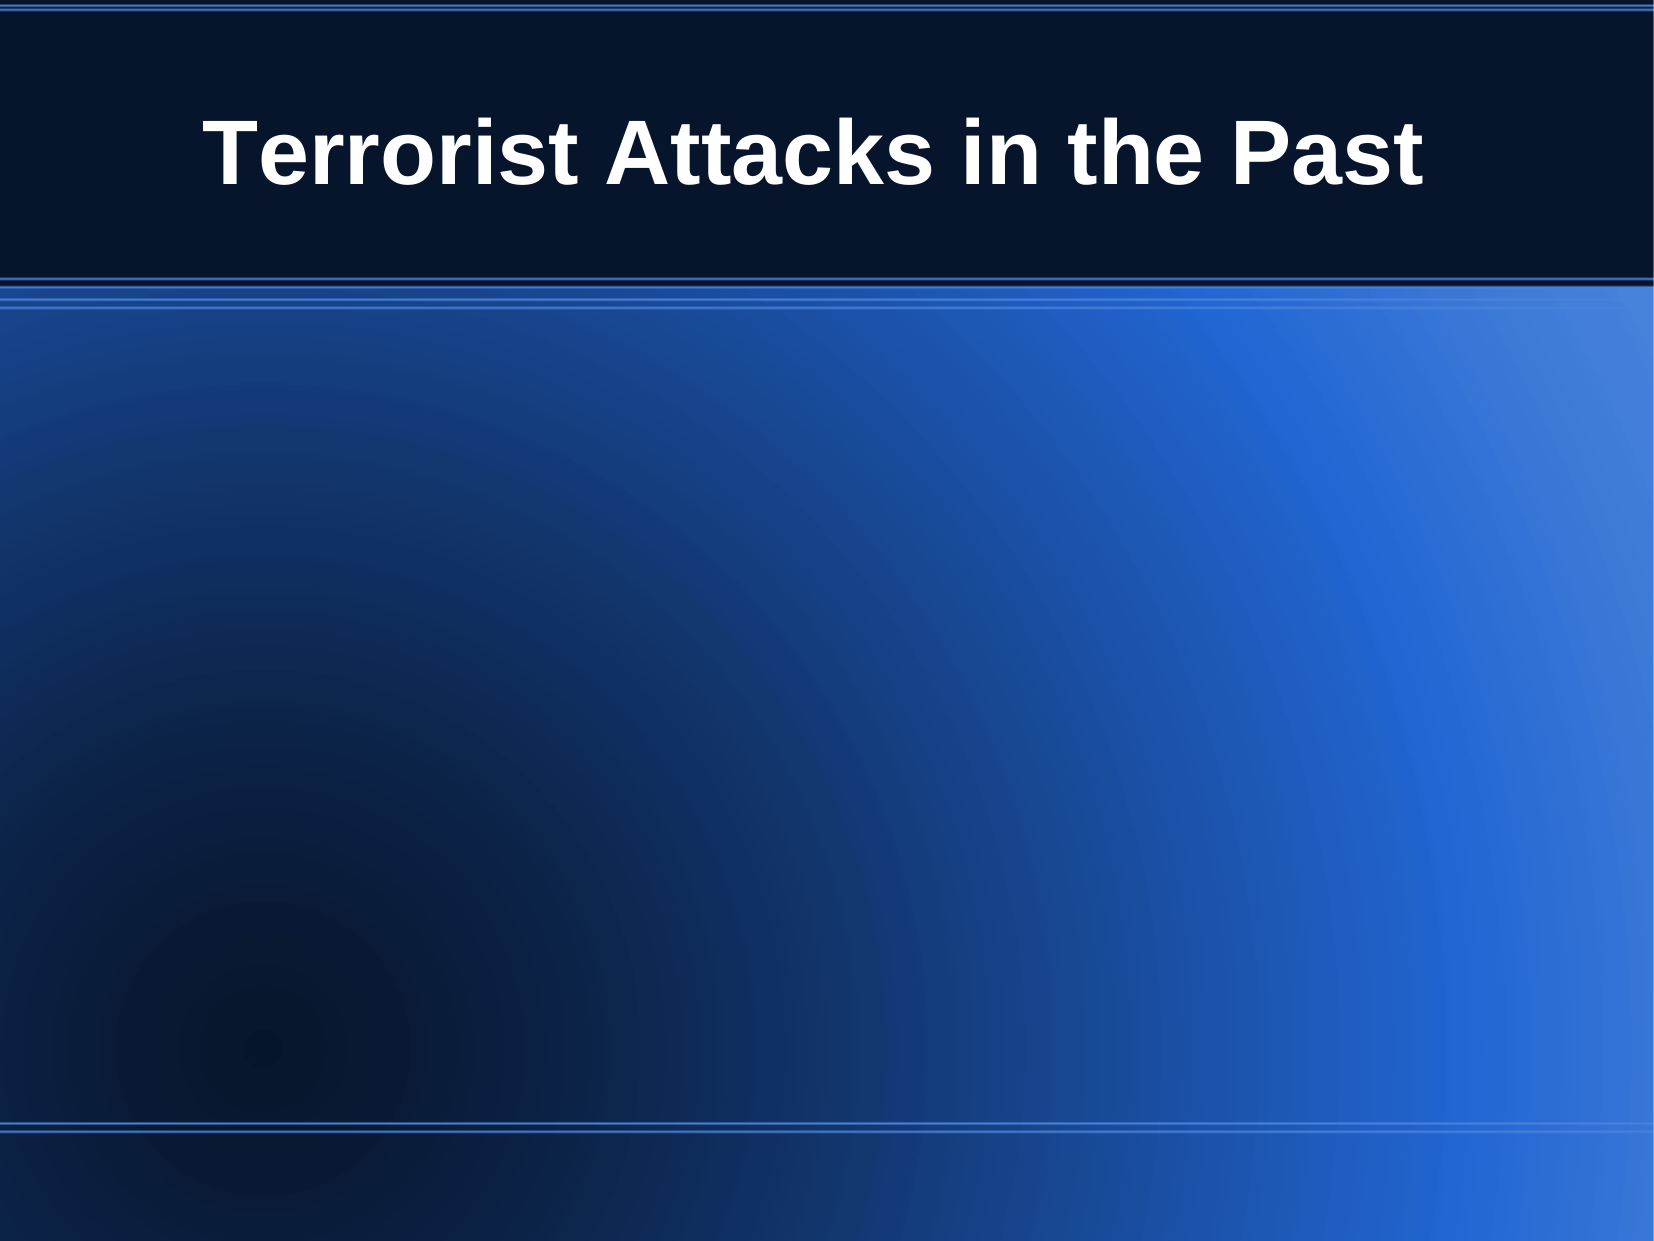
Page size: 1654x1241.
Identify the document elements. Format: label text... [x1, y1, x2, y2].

picture [0, 0, 1654, 1241]
title Terrorist Attacks in the Past [82, 49, 1571, 257]
